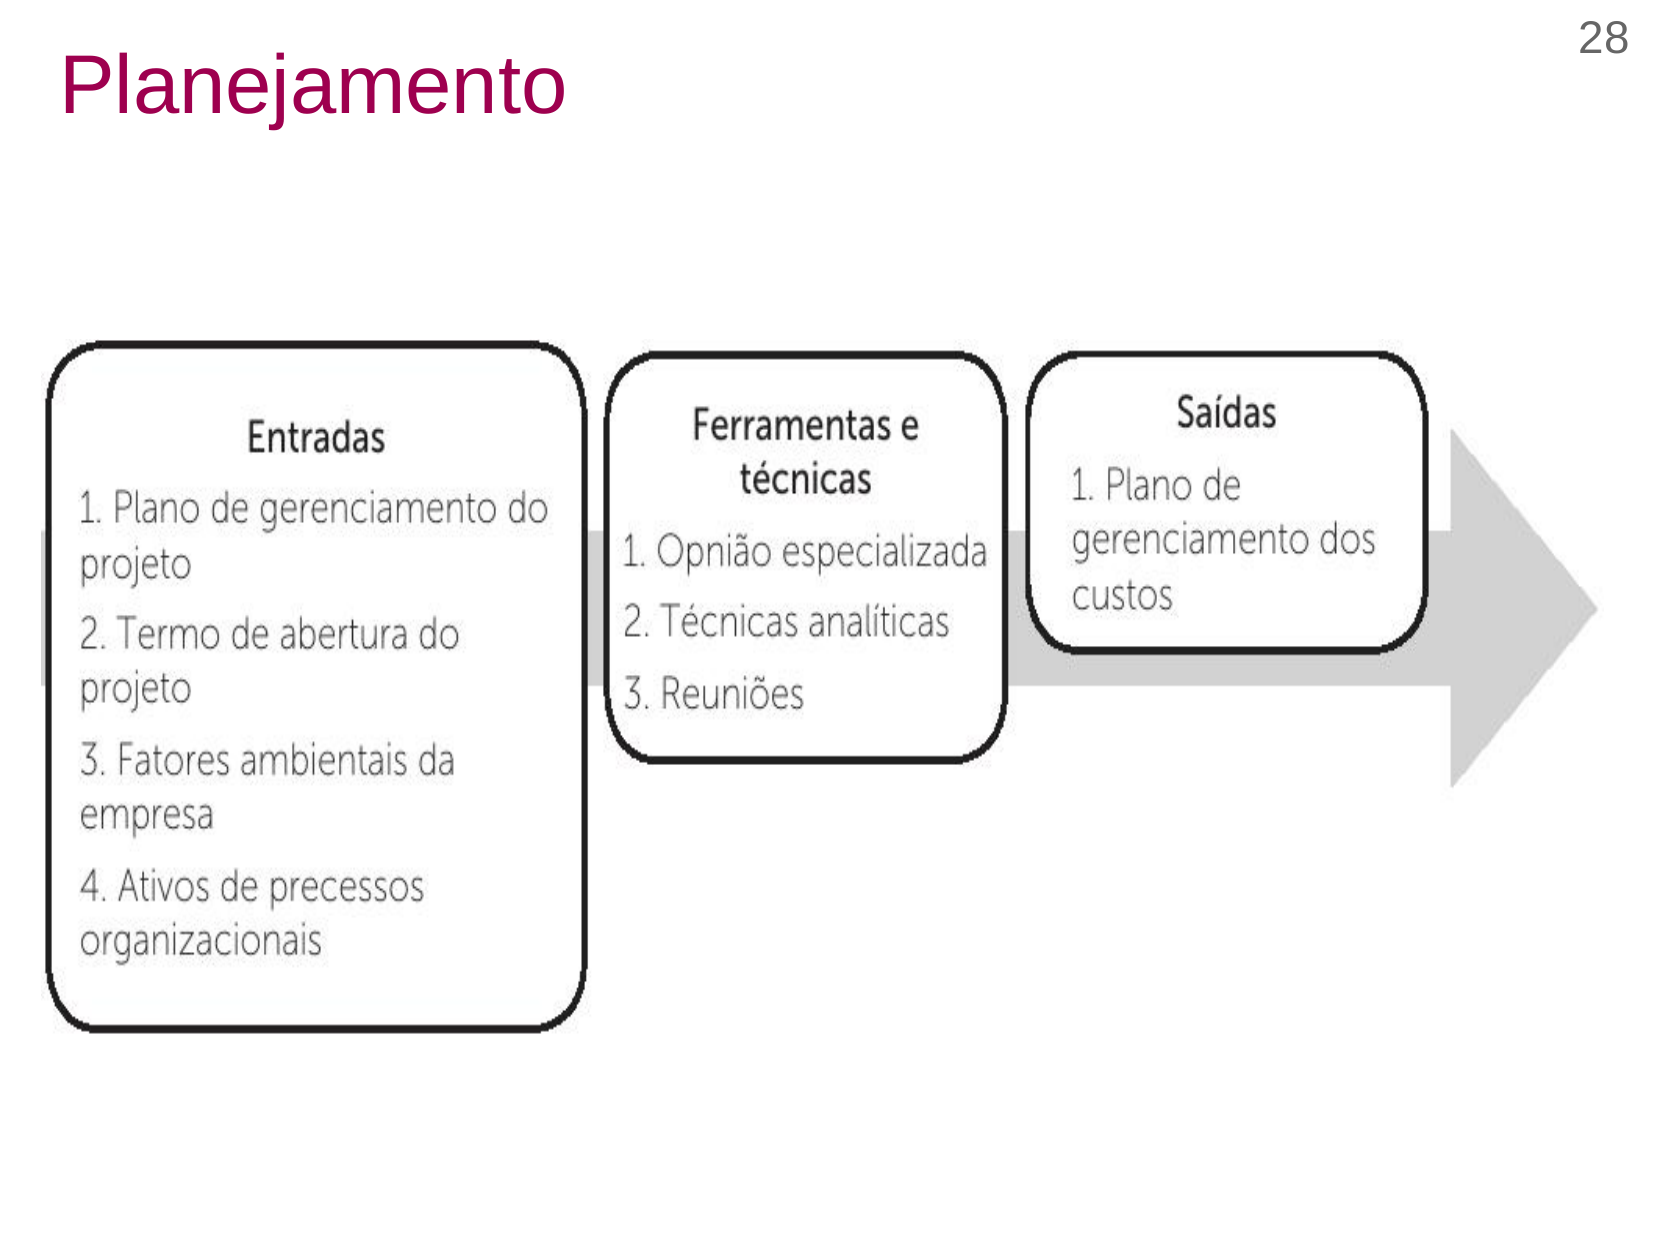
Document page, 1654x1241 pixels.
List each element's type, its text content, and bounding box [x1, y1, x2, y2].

title Planejamento [59, 29, 1595, 148]
picture [41, 339, 1604, 1040]
